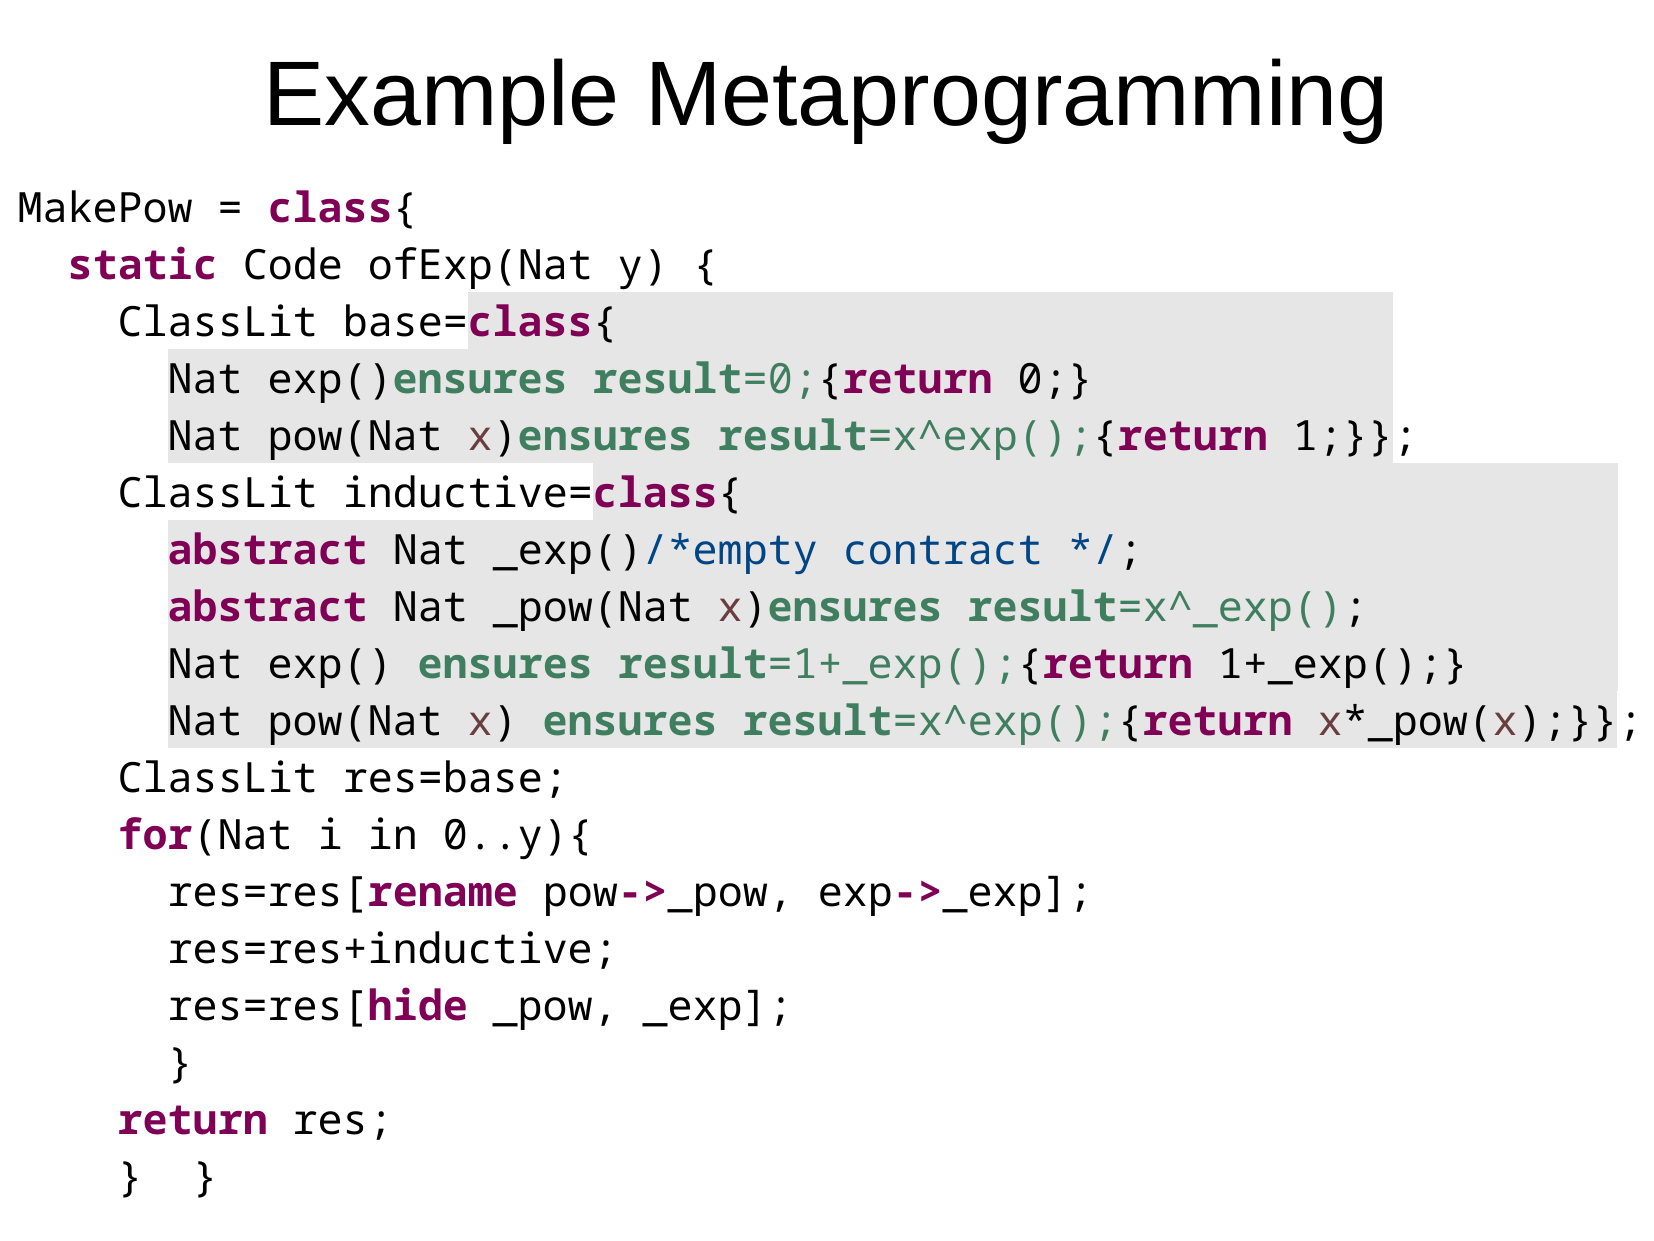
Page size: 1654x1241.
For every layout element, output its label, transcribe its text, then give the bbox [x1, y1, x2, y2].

title Example Metaprogramming [82, 0, 1571, 170]
text_box MakePow = class{ static Code ofExp(Nat y) { ClassLit base=class{ Nat exp()ensures result=0;{return 0;} Nat pow(Nat x)ensures result=x^exp();{return 1;}}; ClassLit inductive=class{ abstract Nat _exp()/*empty contract */; abstract Nat _pow(Nat x)ensures result=x^_exp(); Nat exp() ensures result=1+_exp();{return 1+_exp();} Nat pow(Nat x) ensures result=x^exp();{return x*_pow(x);}}; ClassLit res=base; for(Nat i in 0..y){ res=res[rename pow->_pow, exp->_exp]; res=res+inductive; res=res[hide _pow, _exp]; } return res; } } ... Pow7 = MakePow.ofExp(7);//example usage [2, 170, 1654, 1241]
